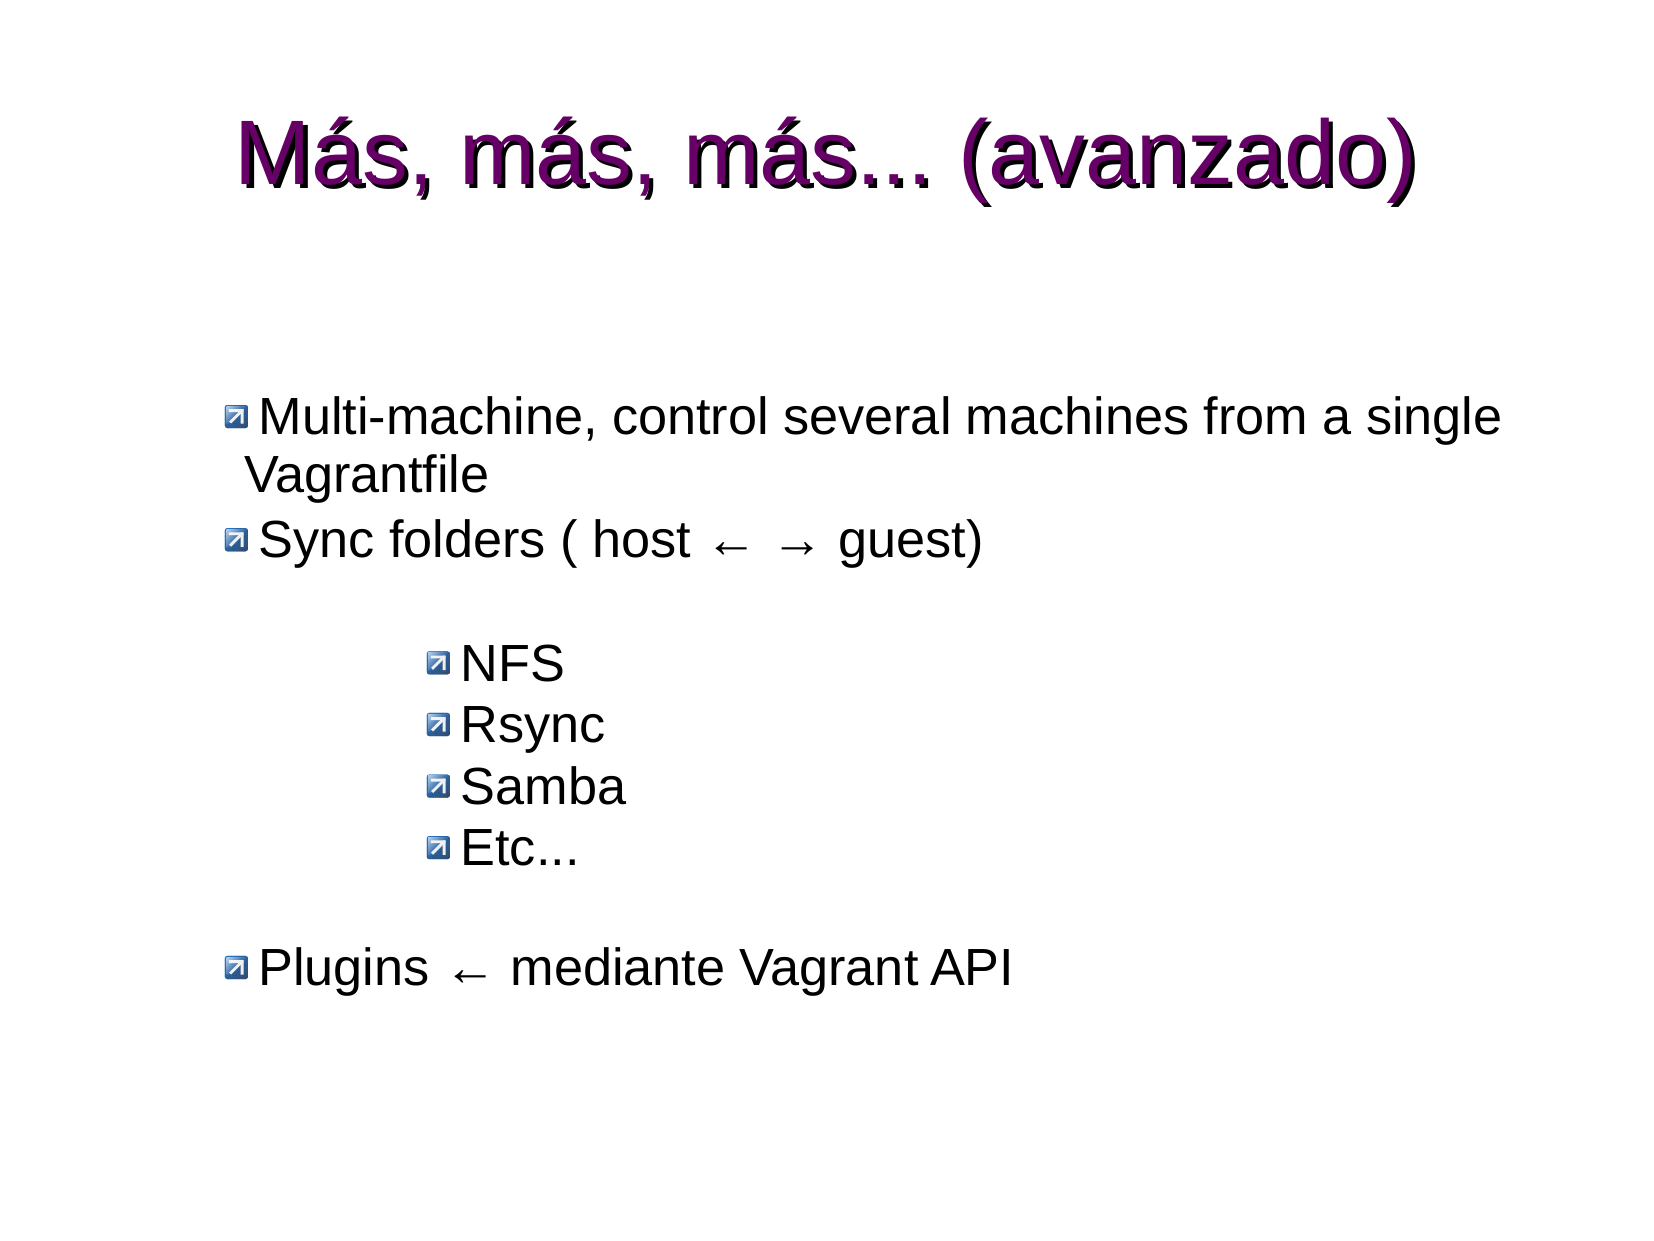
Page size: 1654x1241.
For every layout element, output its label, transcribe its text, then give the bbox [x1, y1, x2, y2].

list Multi-machine, control several machines from a single Vagrantfile Sync folders ( host ← → guest) NFS Rsync Samba Etc... Plugins ← mediante Vagrant API [82, 290, 1571, 1158]
title Más, más, más... (avanzado) [82, 49, 1571, 257]
